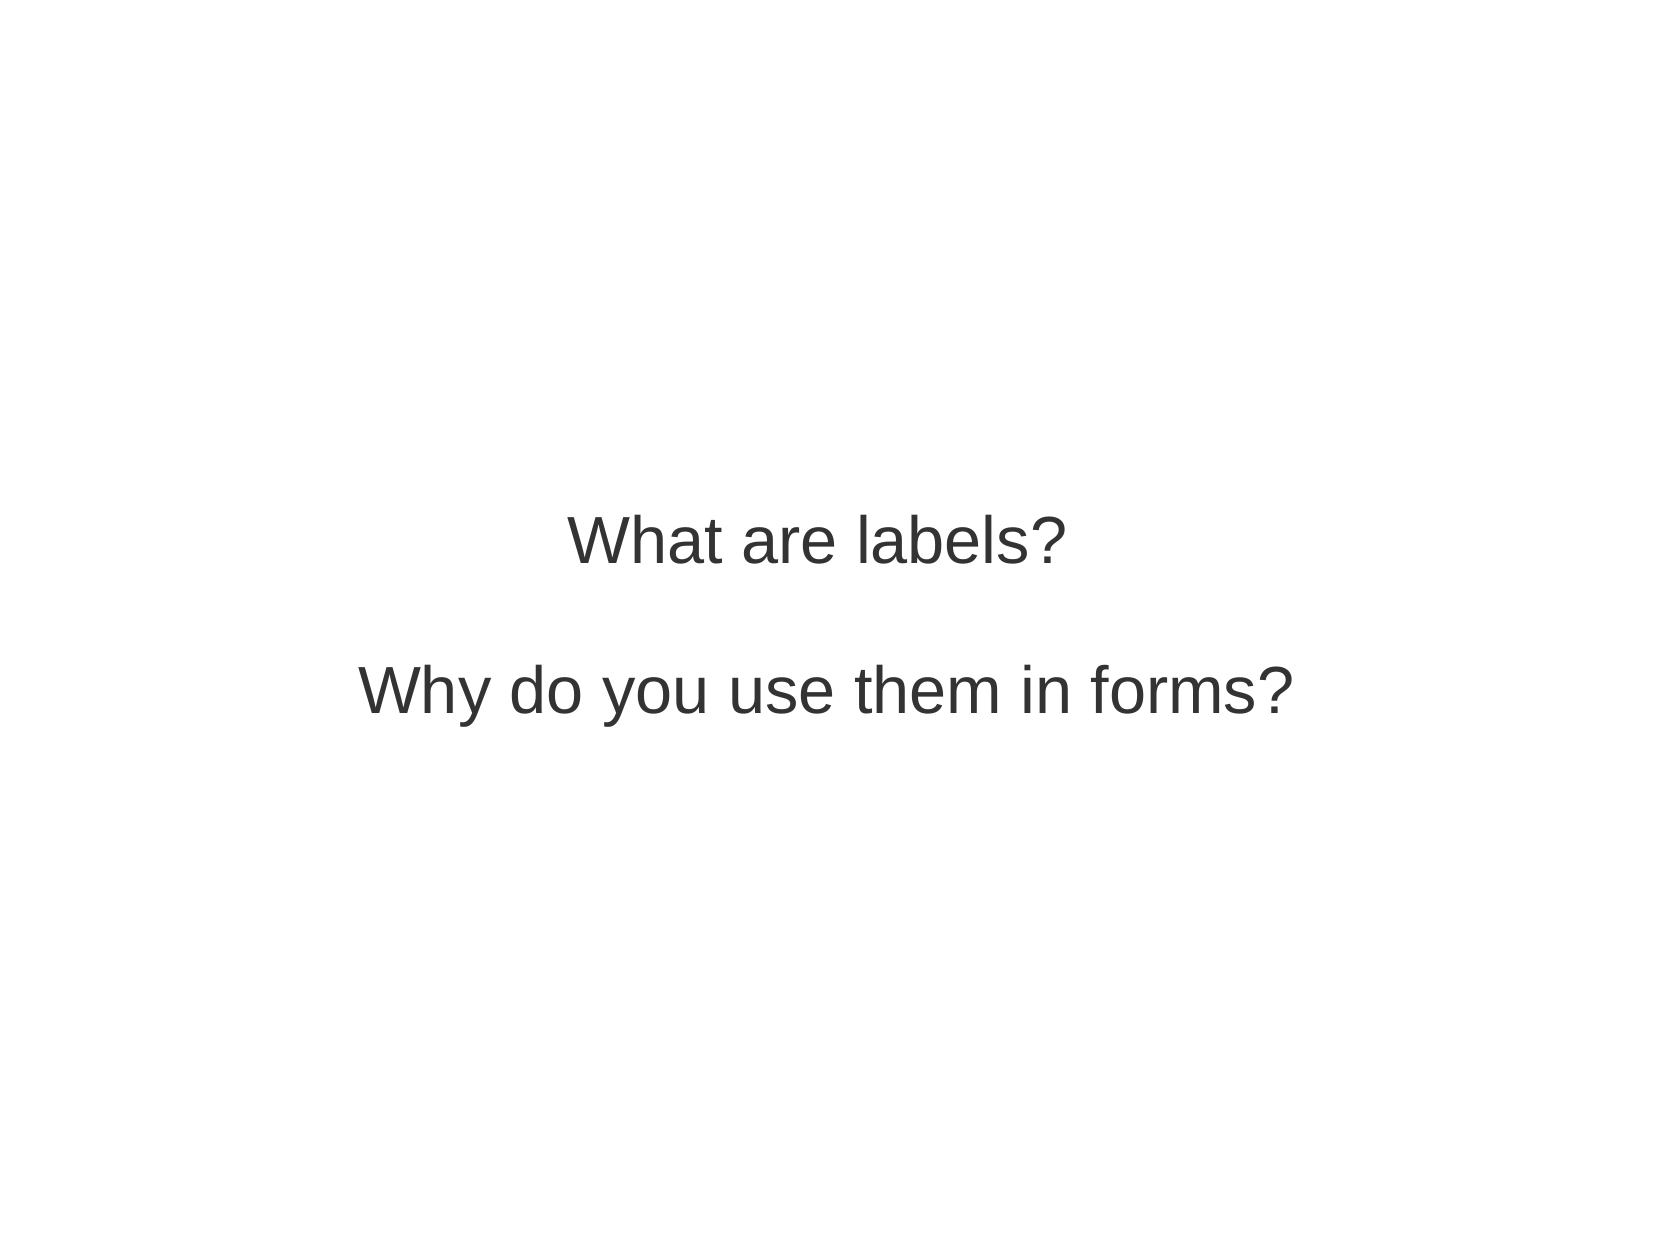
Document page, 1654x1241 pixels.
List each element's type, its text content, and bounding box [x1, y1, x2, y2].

subtitle What are labels? Why do you use them in forms? [82, 49, 1571, 1182]
